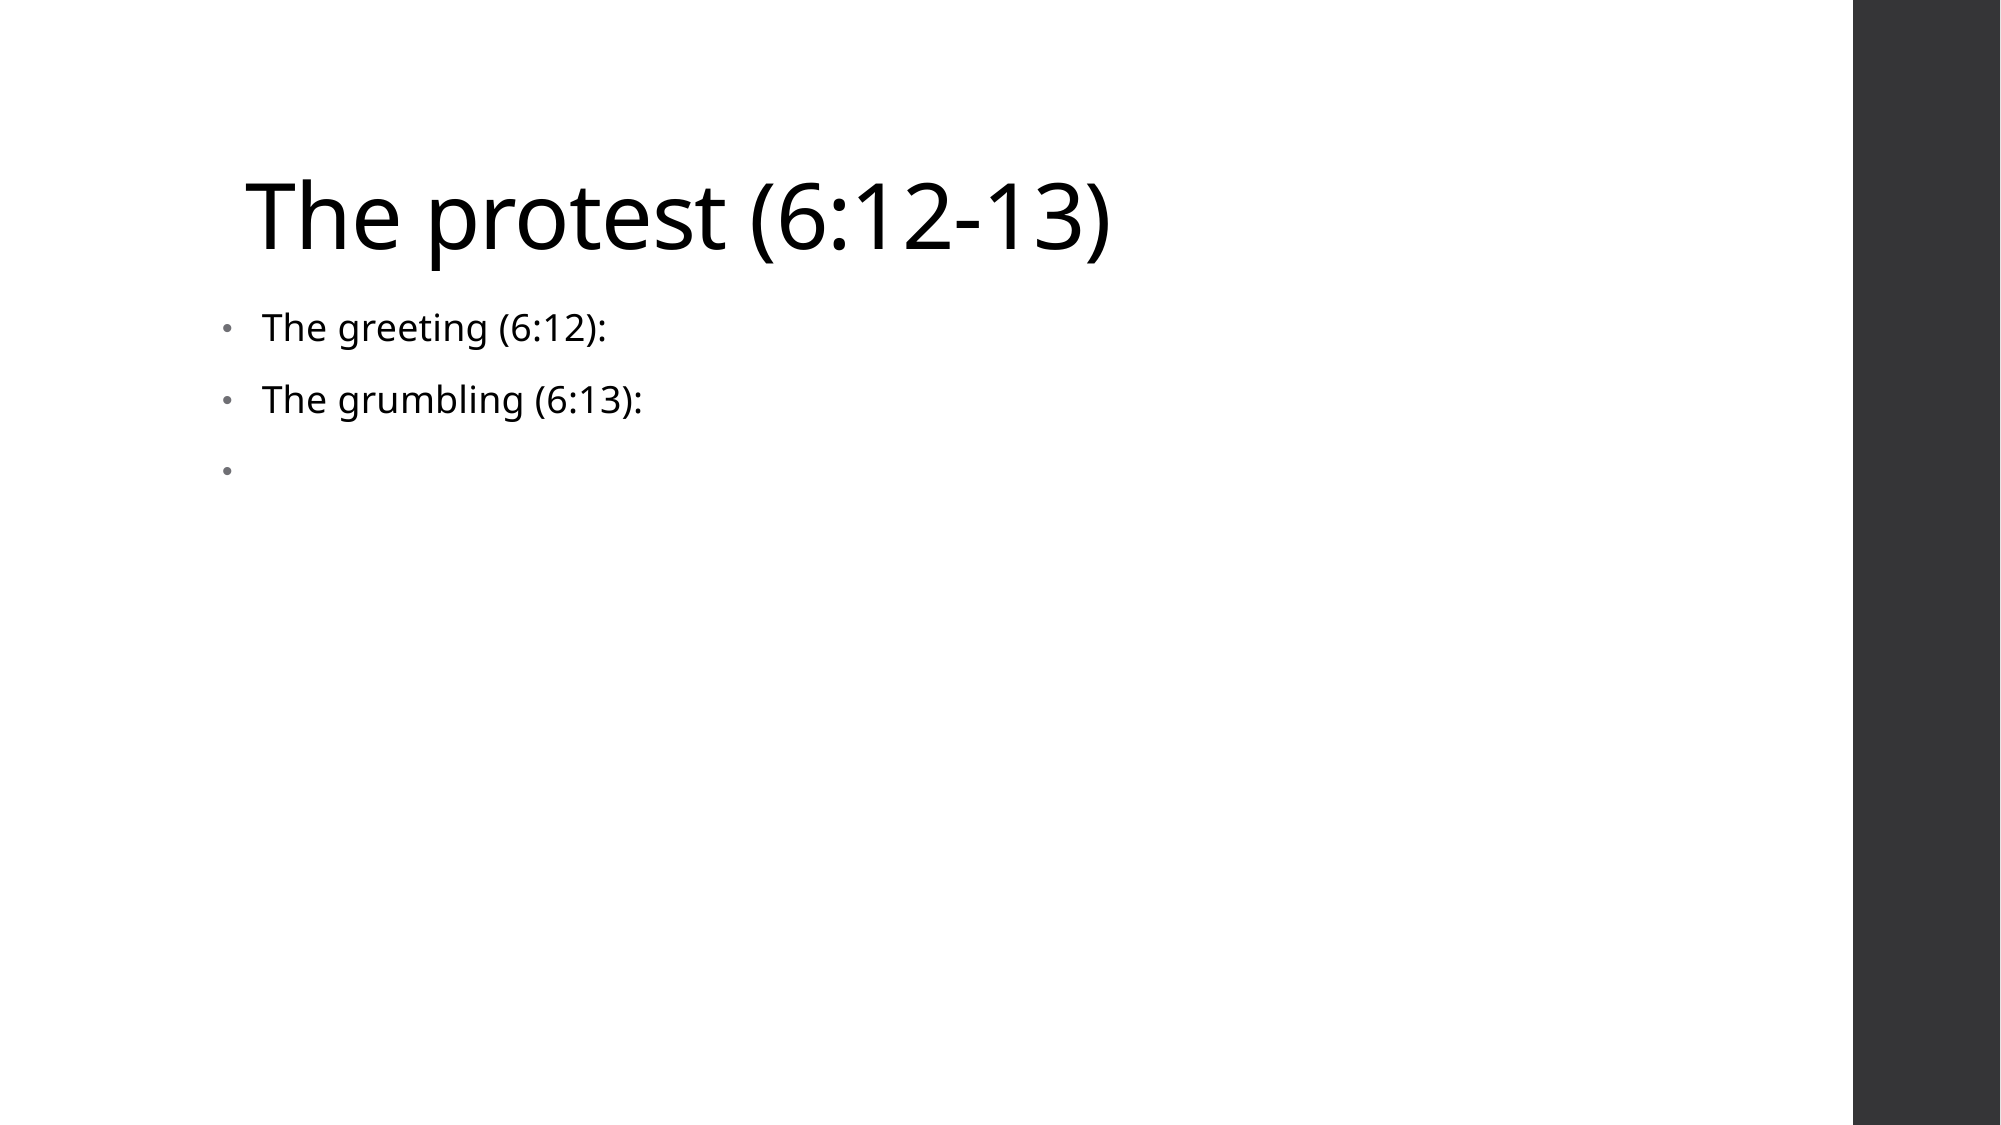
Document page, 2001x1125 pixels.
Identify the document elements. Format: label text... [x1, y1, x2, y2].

list The greeting (6:12): The grumbling (6:13): [206, 299, 1617, 1014]
title The protest (6:12-13) [206, 60, 1797, 278]
